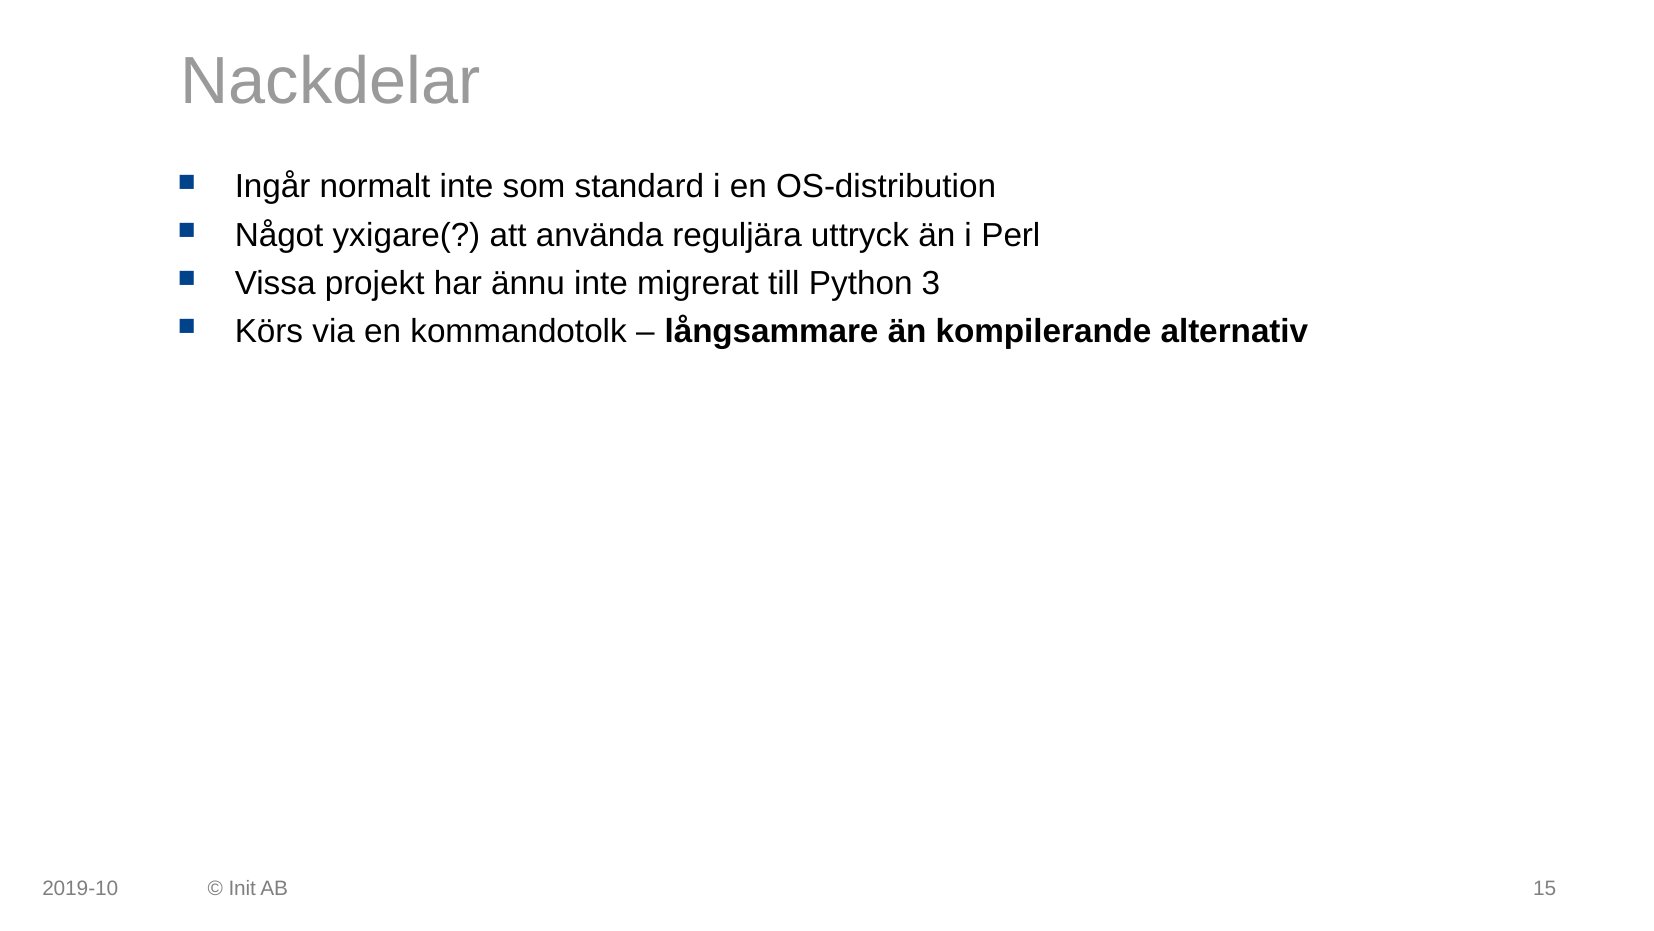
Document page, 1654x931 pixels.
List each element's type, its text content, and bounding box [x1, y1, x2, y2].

text_box Ingår normalt inte som standard i en OS-distribution Något yxigare(?) att använda reguljära uttryck än i Perl Vissa projekt har ännu inte migrerat till Python 3 Körs via en kommandotolk – långsammare än kompilerande alternativ [165, 156, 1489, 796]
text_box © Init AB [192, 857, 1461, 908]
text_box <nummer> [1488, 857, 1571, 908]
text_box 2019-10 [27, 857, 166, 908]
text_box Nackdelar [165, 0, 1489, 125]
